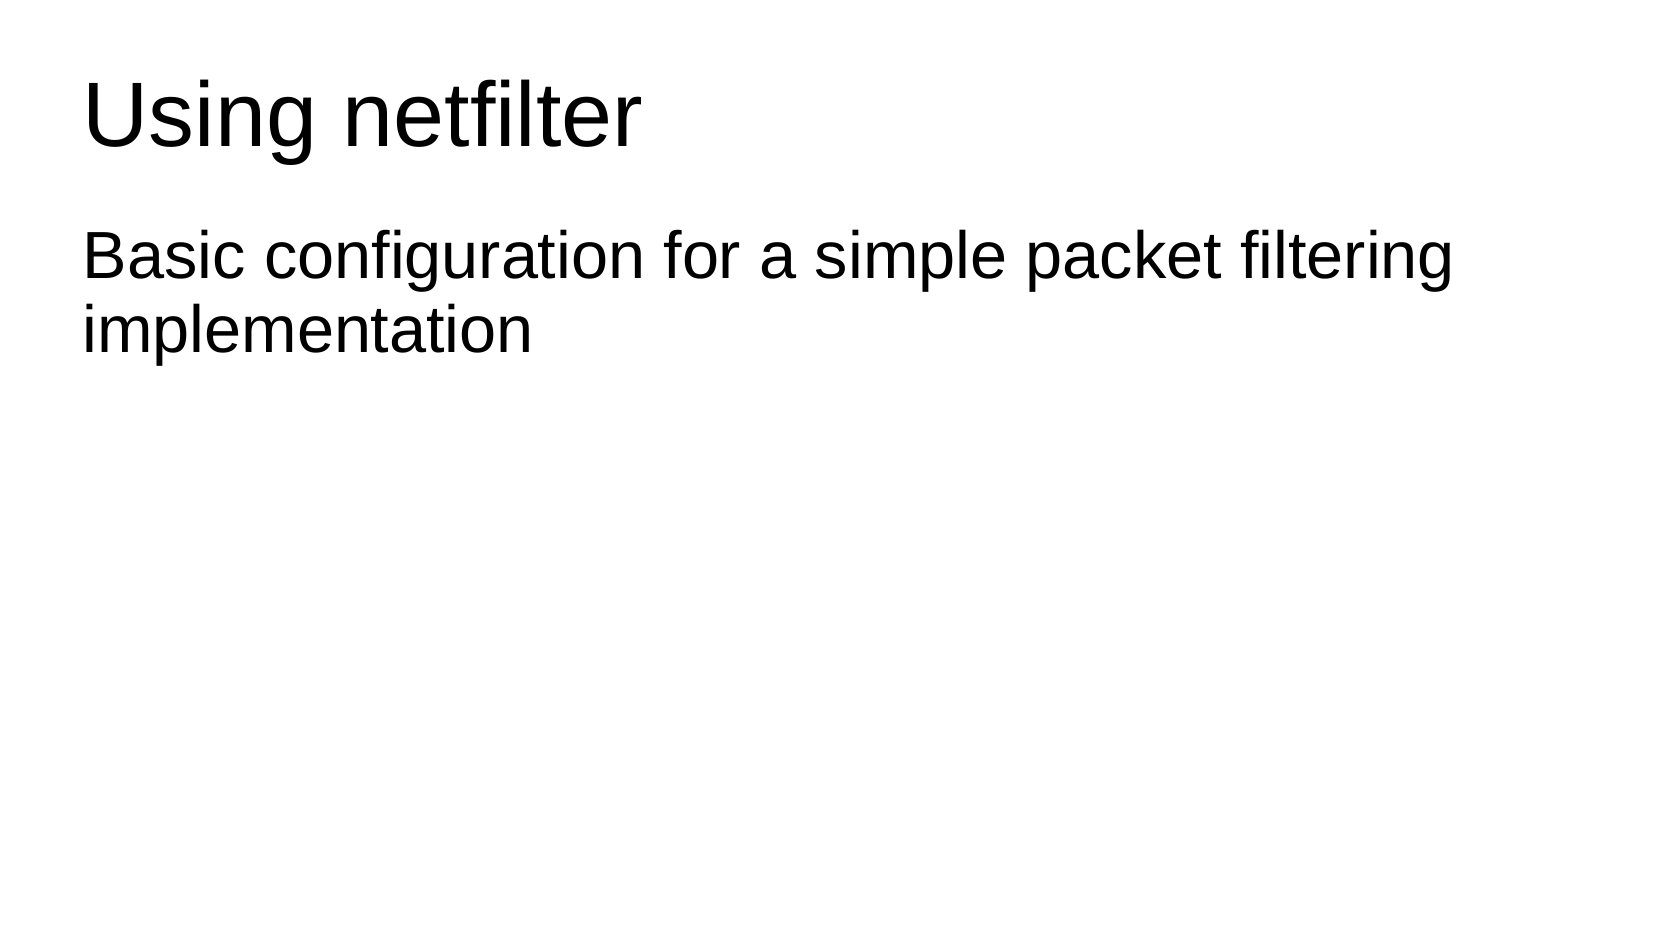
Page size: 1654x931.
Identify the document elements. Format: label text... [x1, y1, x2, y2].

title Using netfilter [82, 37, 1571, 193]
subtitle Basic configuration for a simple packet filtering implementation [82, 217, 1571, 508]
